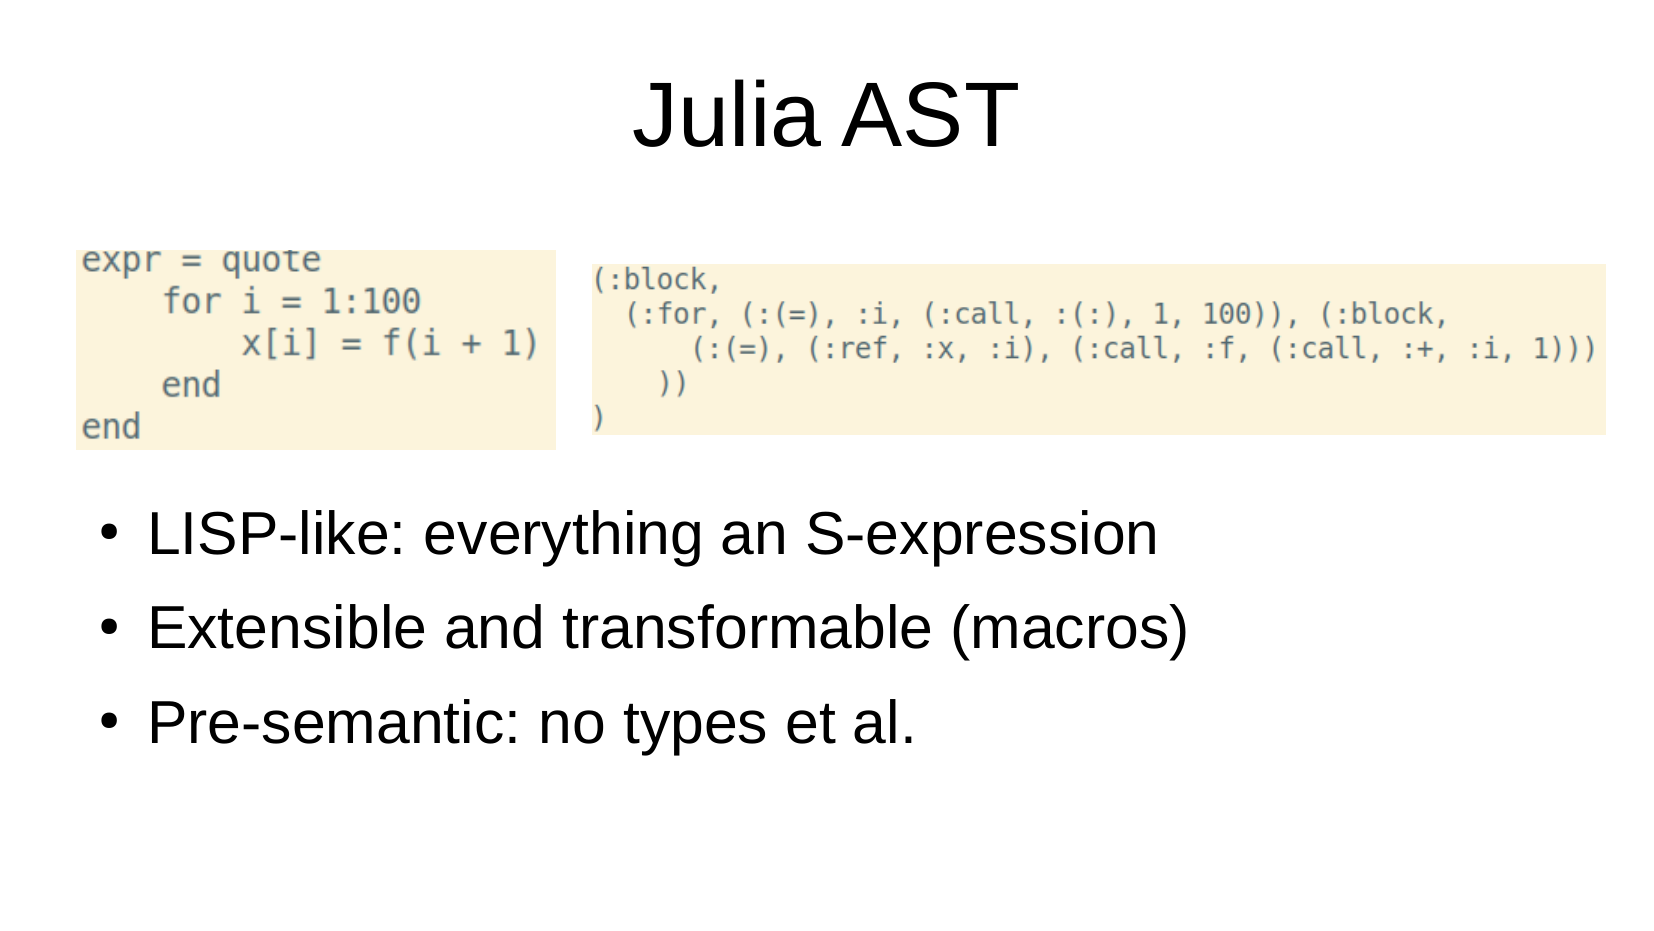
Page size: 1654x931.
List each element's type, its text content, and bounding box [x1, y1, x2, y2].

picture [76, 250, 556, 451]
title Julia AST [82, 37, 1571, 193]
picture [592, 264, 1606, 436]
list LISP-like: everything an S-expression Extensible and transformable (macros) Pre-semantic: no types et al. [82, 499, 1571, 757]
